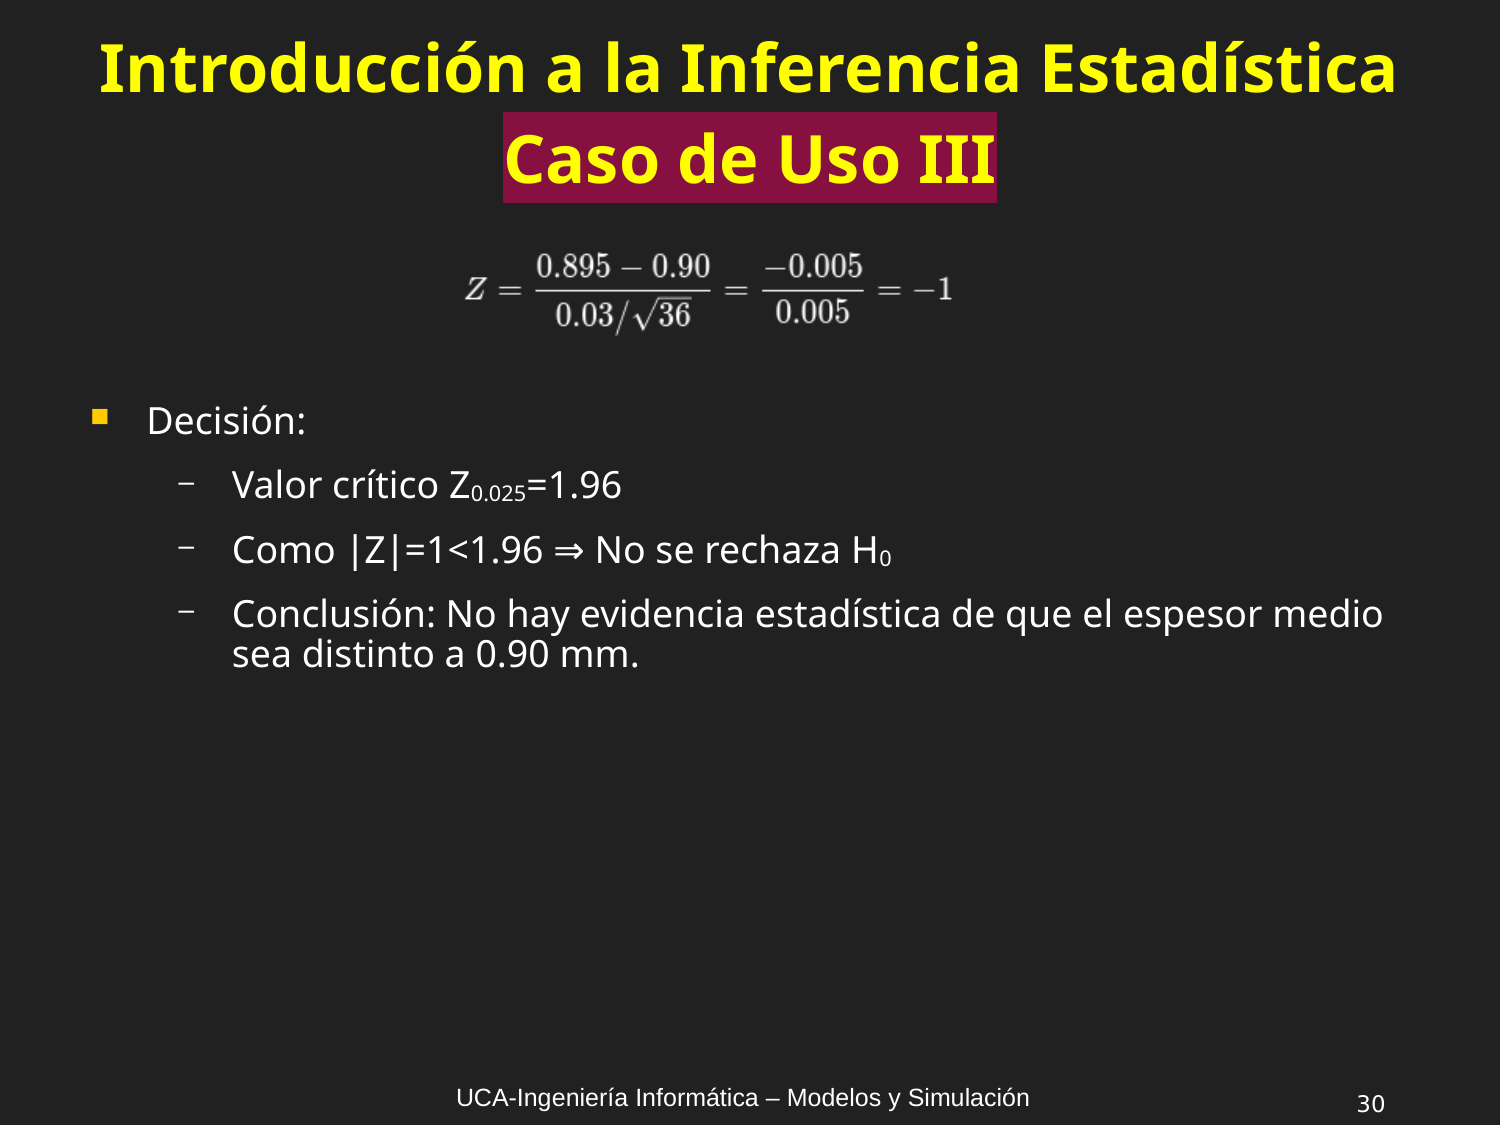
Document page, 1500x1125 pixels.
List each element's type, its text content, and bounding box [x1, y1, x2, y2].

title Introducción a la Inferencia Estadística Caso de Uso III [75, 37, 1426, 188]
picture [431, 224, 976, 358]
list Decisión: Valor crítico Z0.025=1.96 Como ∣Z∣=1<1.96 ⇒ No se rechaza H0 Conclusión: No hay evidencia estadística de que el espesor medio sea distinto a 0.90 mm. [75, 195, 1426, 1051]
